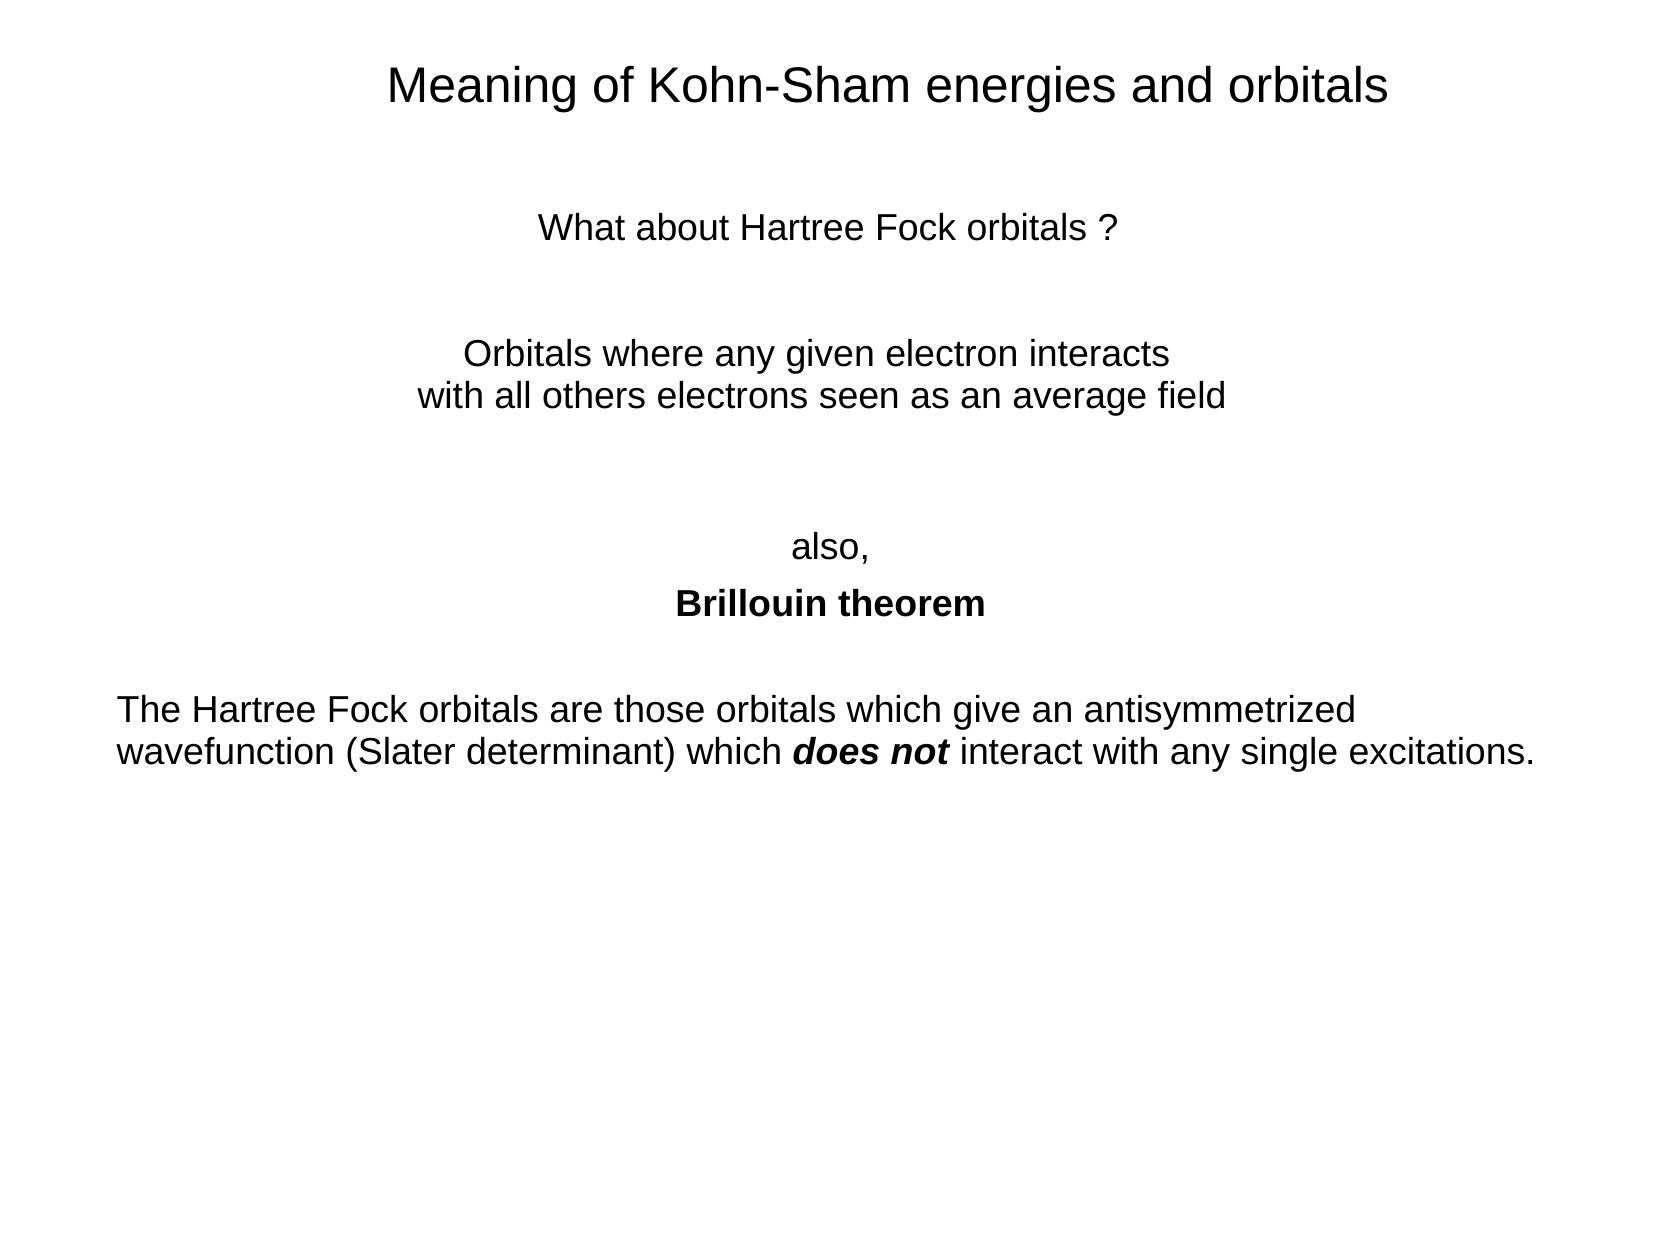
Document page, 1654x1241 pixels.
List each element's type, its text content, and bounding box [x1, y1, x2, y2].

text_box Brillouin theorem [660, 575, 1002, 632]
text_box What about Hartree Fock orbitals ? [523, 199, 1135, 256]
text_box Meaning of Kohn-Sham energies and orbitals [371, 49, 1406, 120]
text_box Orbitals where any given electron interacts with all others electrons seen as an average field [402, 325, 1244, 425]
text_box also, [776, 518, 886, 576]
text_box The Hartree Fock orbitals are those orbitals which give an antisymmetrized wavefunction (Slater determinant) which does not interact with any single excitations. [101, 680, 1554, 780]
